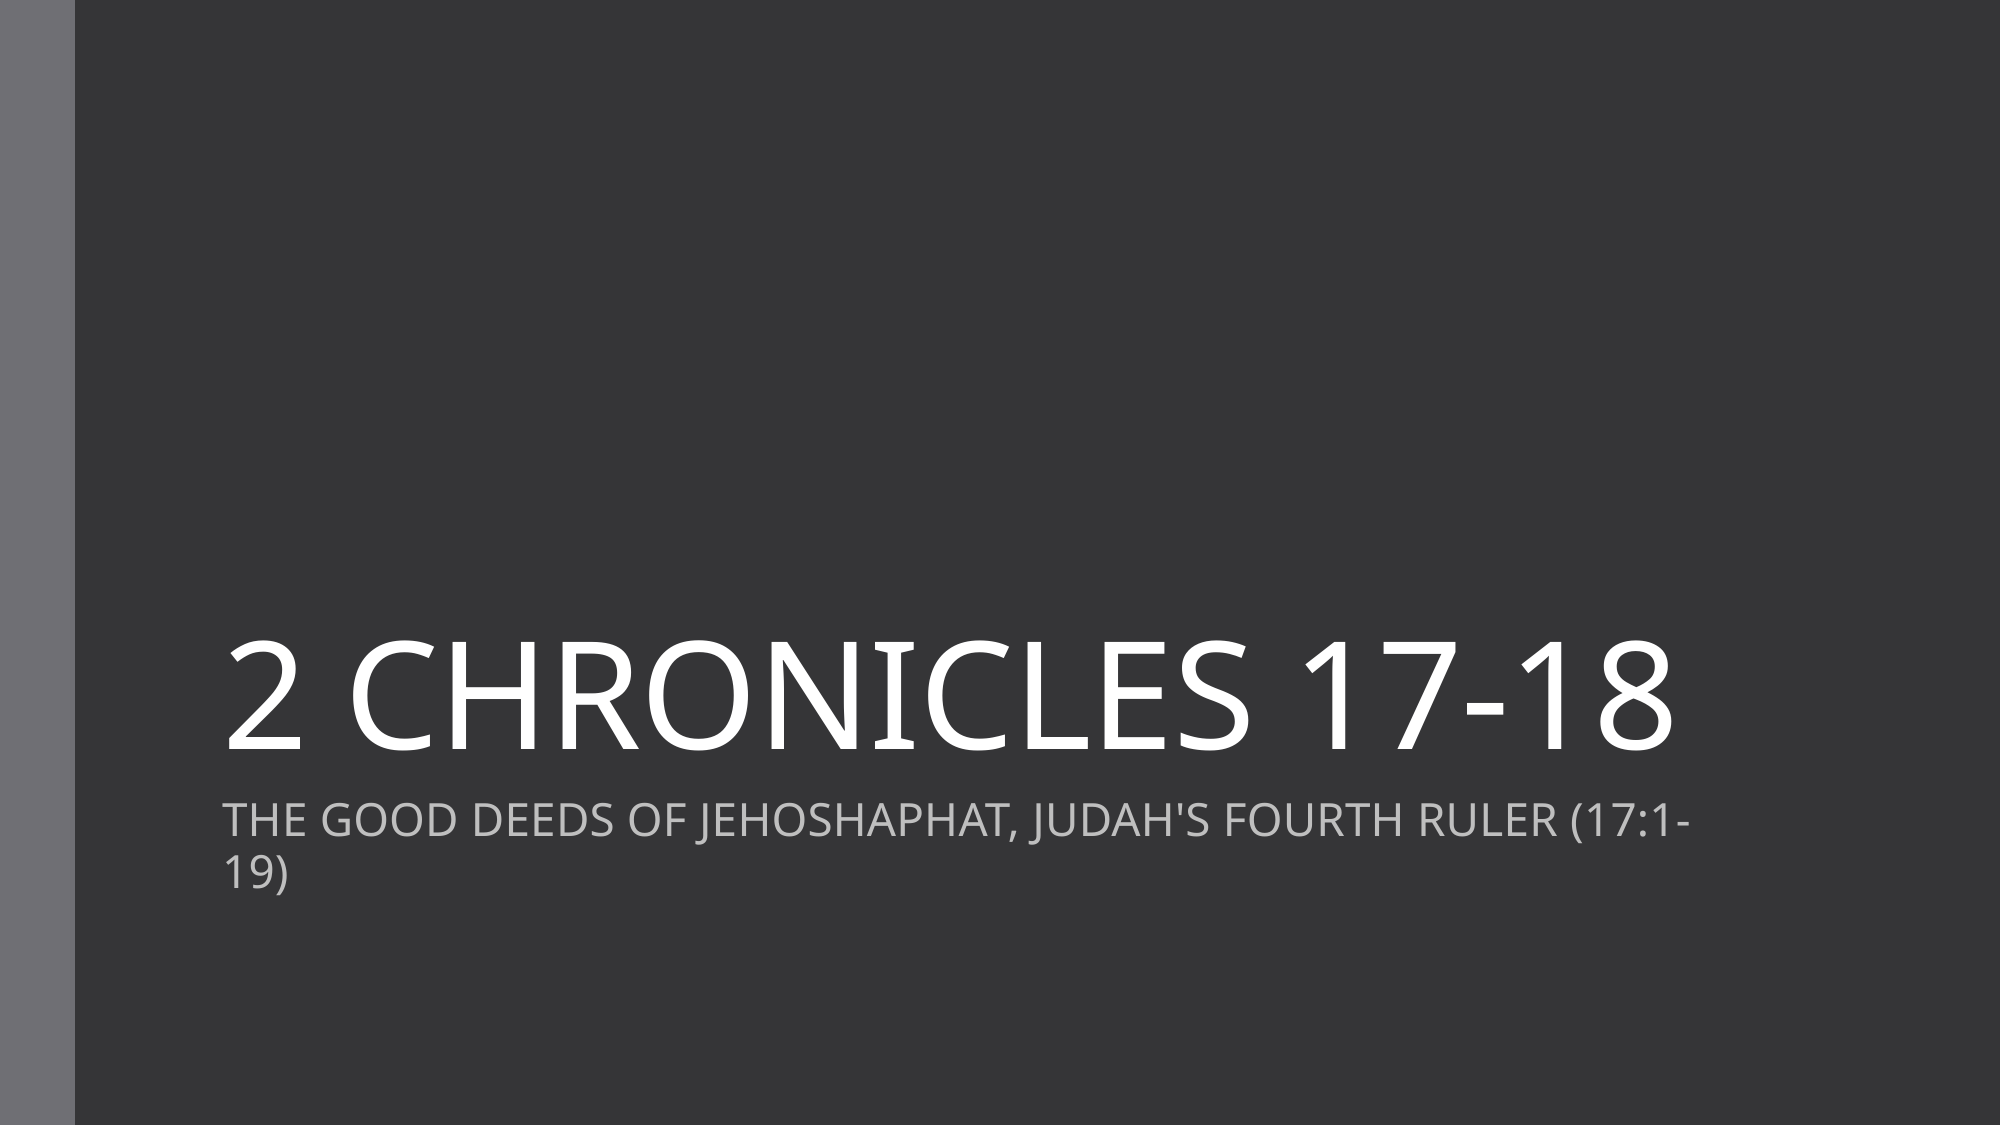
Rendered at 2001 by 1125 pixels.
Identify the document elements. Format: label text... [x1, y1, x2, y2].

subtitle THE GOOD DEEDS OF JEHOSHAPHAT, JUDAH'S FOURTH RULER (17:1-19) [206, 787, 1752, 1066]
title 2 CHRONICLES 17-18 [206, 124, 1752, 787]
